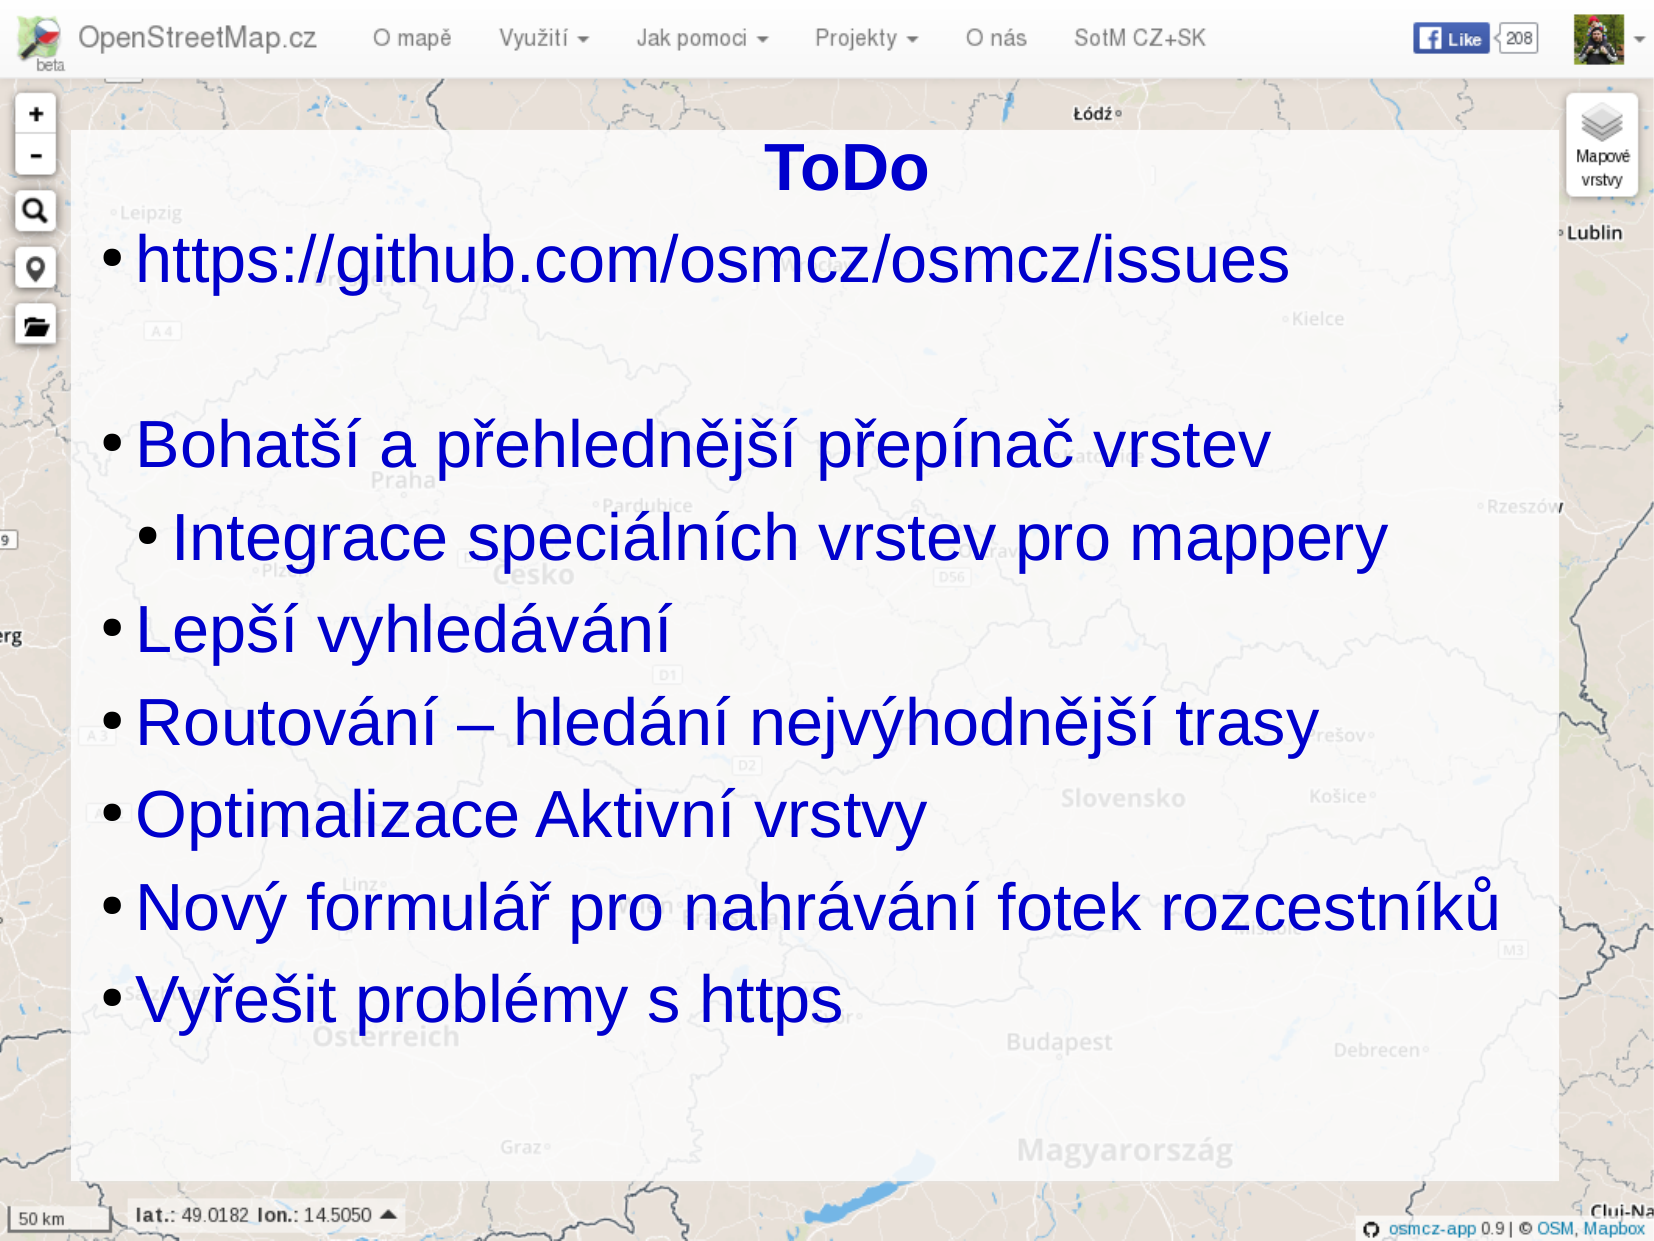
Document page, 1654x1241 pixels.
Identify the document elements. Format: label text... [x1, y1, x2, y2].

subtitle ToDo https://github.com/osmcz/osmcz/issues Bohatší a přehlednější přepínač vrstev Integrace speciálních vrstev pro mappery Lepší vyhledávání Routování – hledání nejvýhodnější trasy Optimalizace Aktivní vrstvy Nový formulář pro nahrávání fotek rozcestníků Vyřešit problémy s https [70, 129, 1560, 1182]
picture [0, 0, 1654, 1241]
